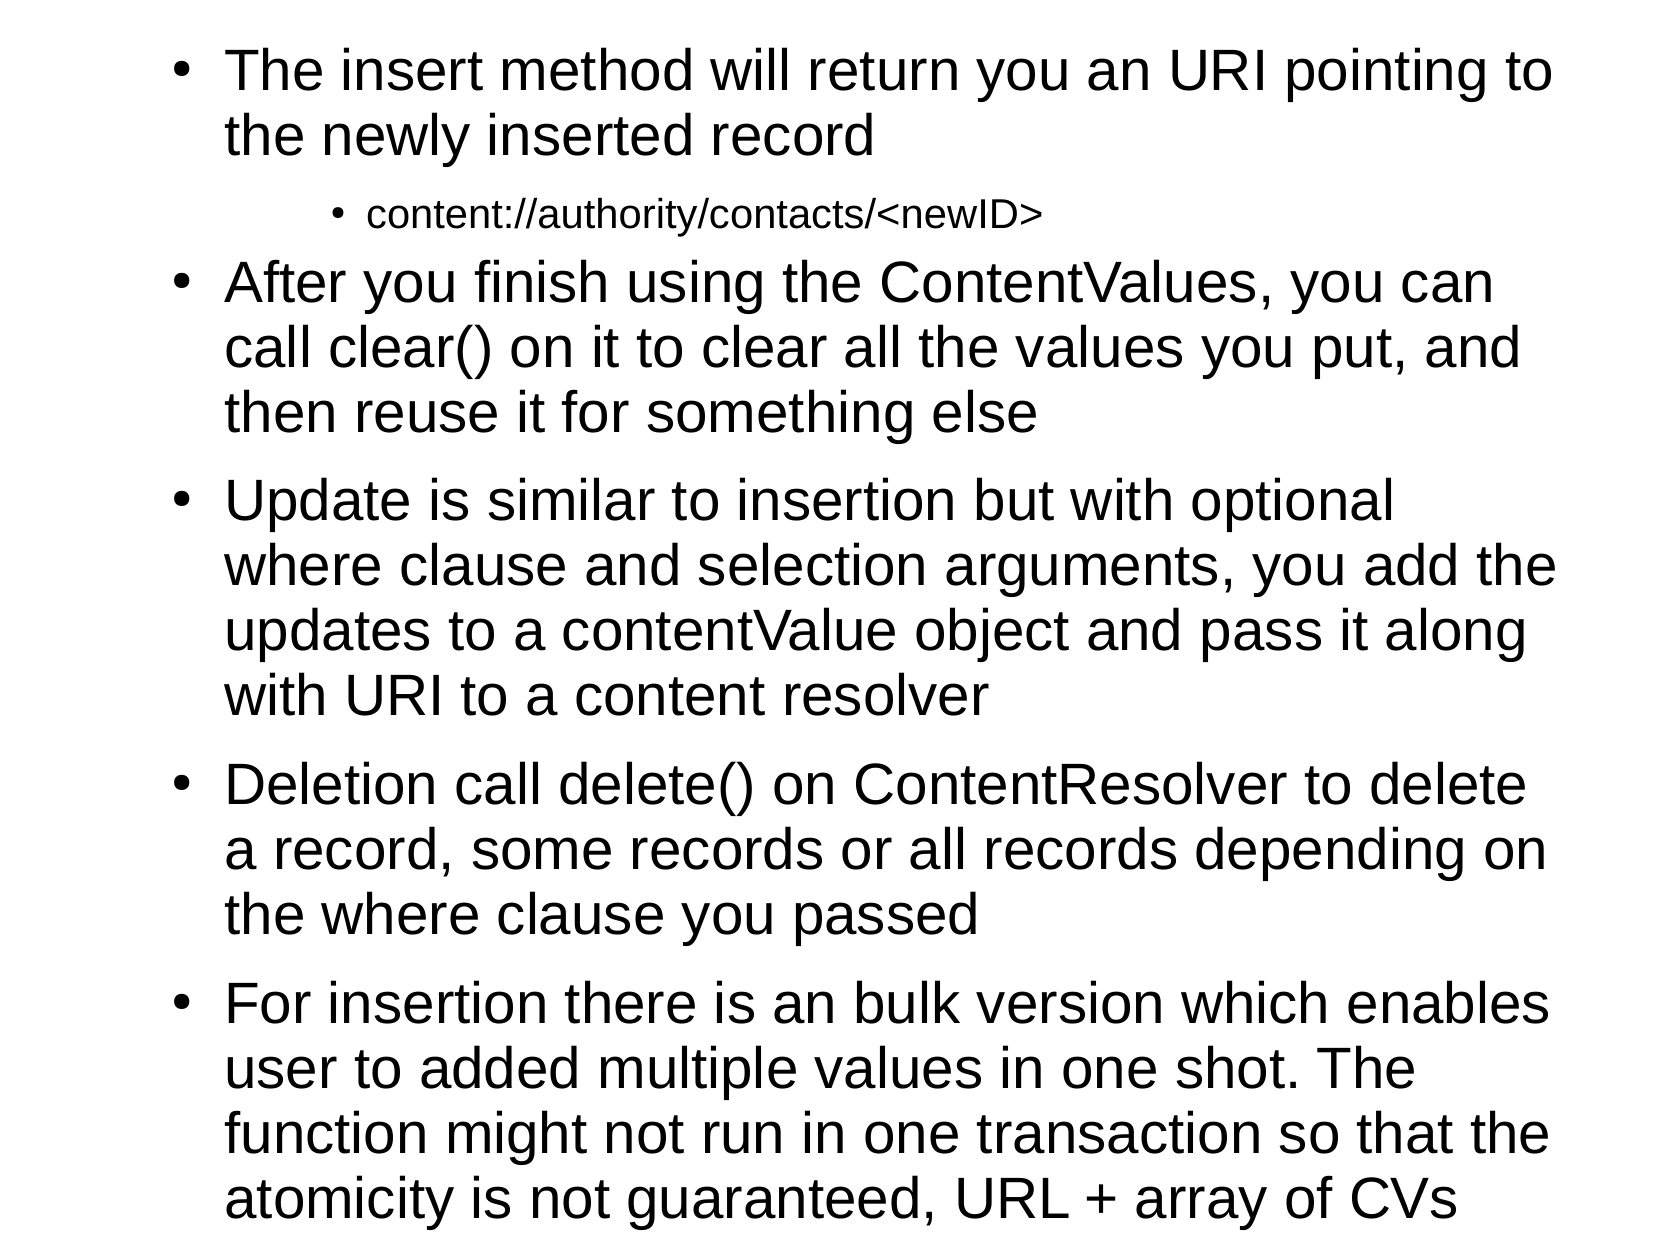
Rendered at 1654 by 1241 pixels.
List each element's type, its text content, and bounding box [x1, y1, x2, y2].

list The insert method will return you an URI pointing to the newly inserted record content://authority/contacts/<newID> After you finish using the ContentValues, you can call clear() on it to clear all the values you put, and then reuse it for something else Update is similar to insertion but with optional where clause and selection arguments, you add the updates to a contentValue object and pass it along with URI to a content resolver Deletion call delete() on ContentResolver to delete a record, some records or all records depending on the where clause you passed For insertion there is an bulk version which enables user to added multiple values in one shot. The function might not run in one transaction so that the atomicity is not guaranteed, URL + array of CVs [82, 37, 1571, 1228]
